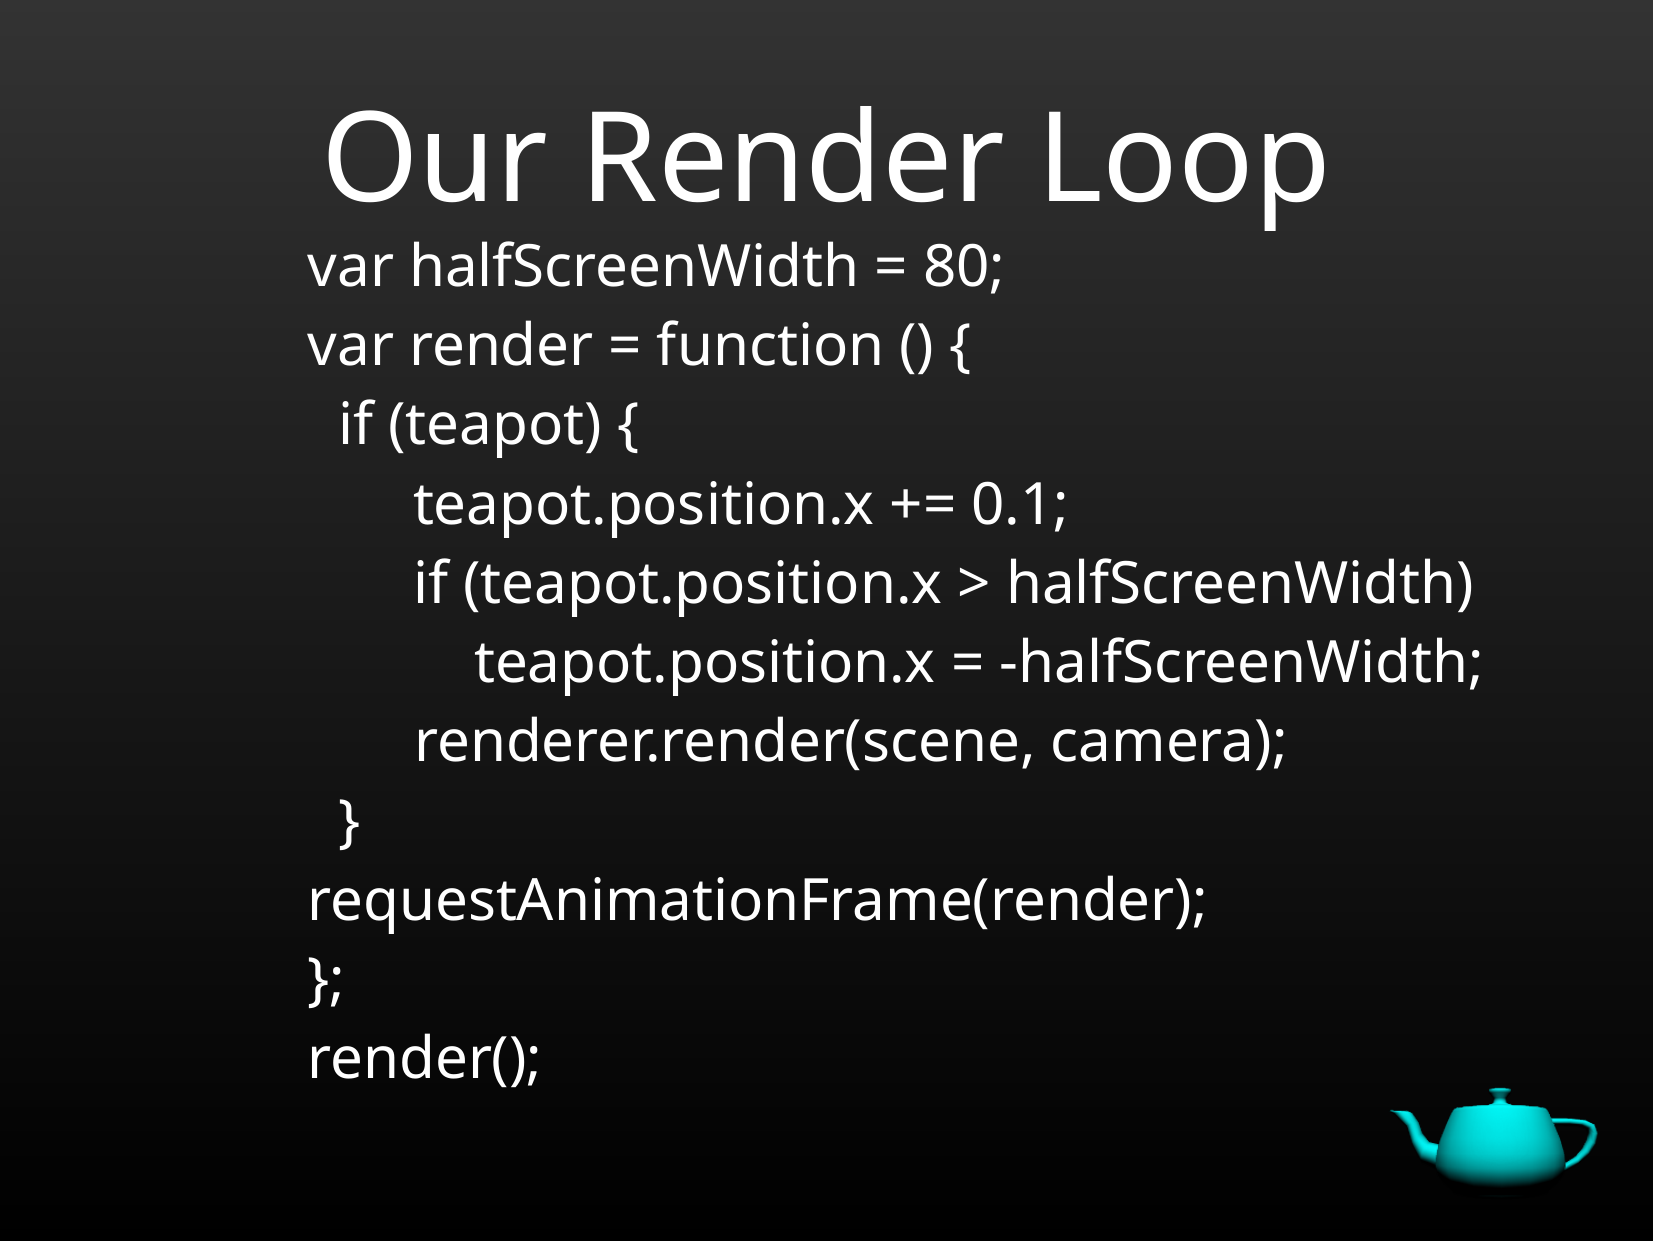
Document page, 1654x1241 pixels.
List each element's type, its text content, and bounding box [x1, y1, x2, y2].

picture [1387, 1085, 1600, 1201]
subtitle var halfScreenWidth = 80; var render = function () { if (teapot) { teapot.position.x += 0.1; if (teapot.position.x > halfScreenWidth) teapot.position.x = -halfScreenWidth; renderer.render(scene, camera); } requestAnimationFrame(render); }; render(); [82, 244, 1571, 1155]
title Our Render Loop [82, 56, 1571, 244]
